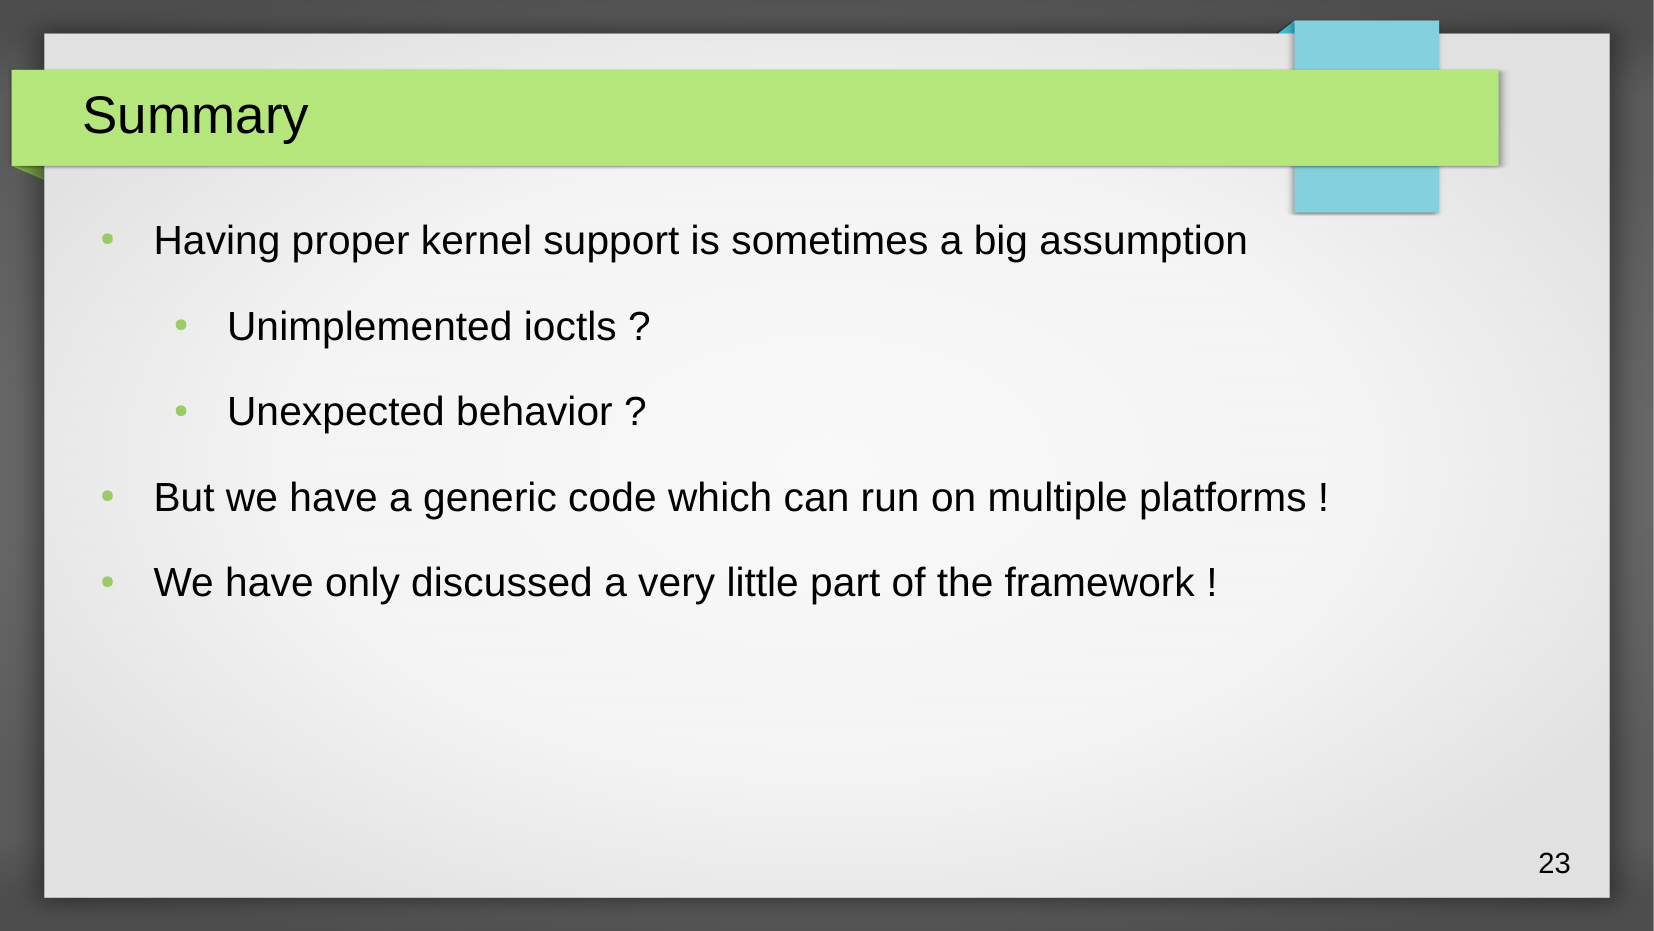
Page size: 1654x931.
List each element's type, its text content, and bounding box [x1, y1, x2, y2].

list Having proper kernel support is sometimes a big assumption Unimplemented ioctls ? Unexpected behavior ? But we have a generic code which can run on multiple platforms ! We have only discussed a very little part of the framework ! [82, 217, 1571, 758]
title Summary [82, 70, 1264, 160]
picture [0, 0, 1654, 931]
